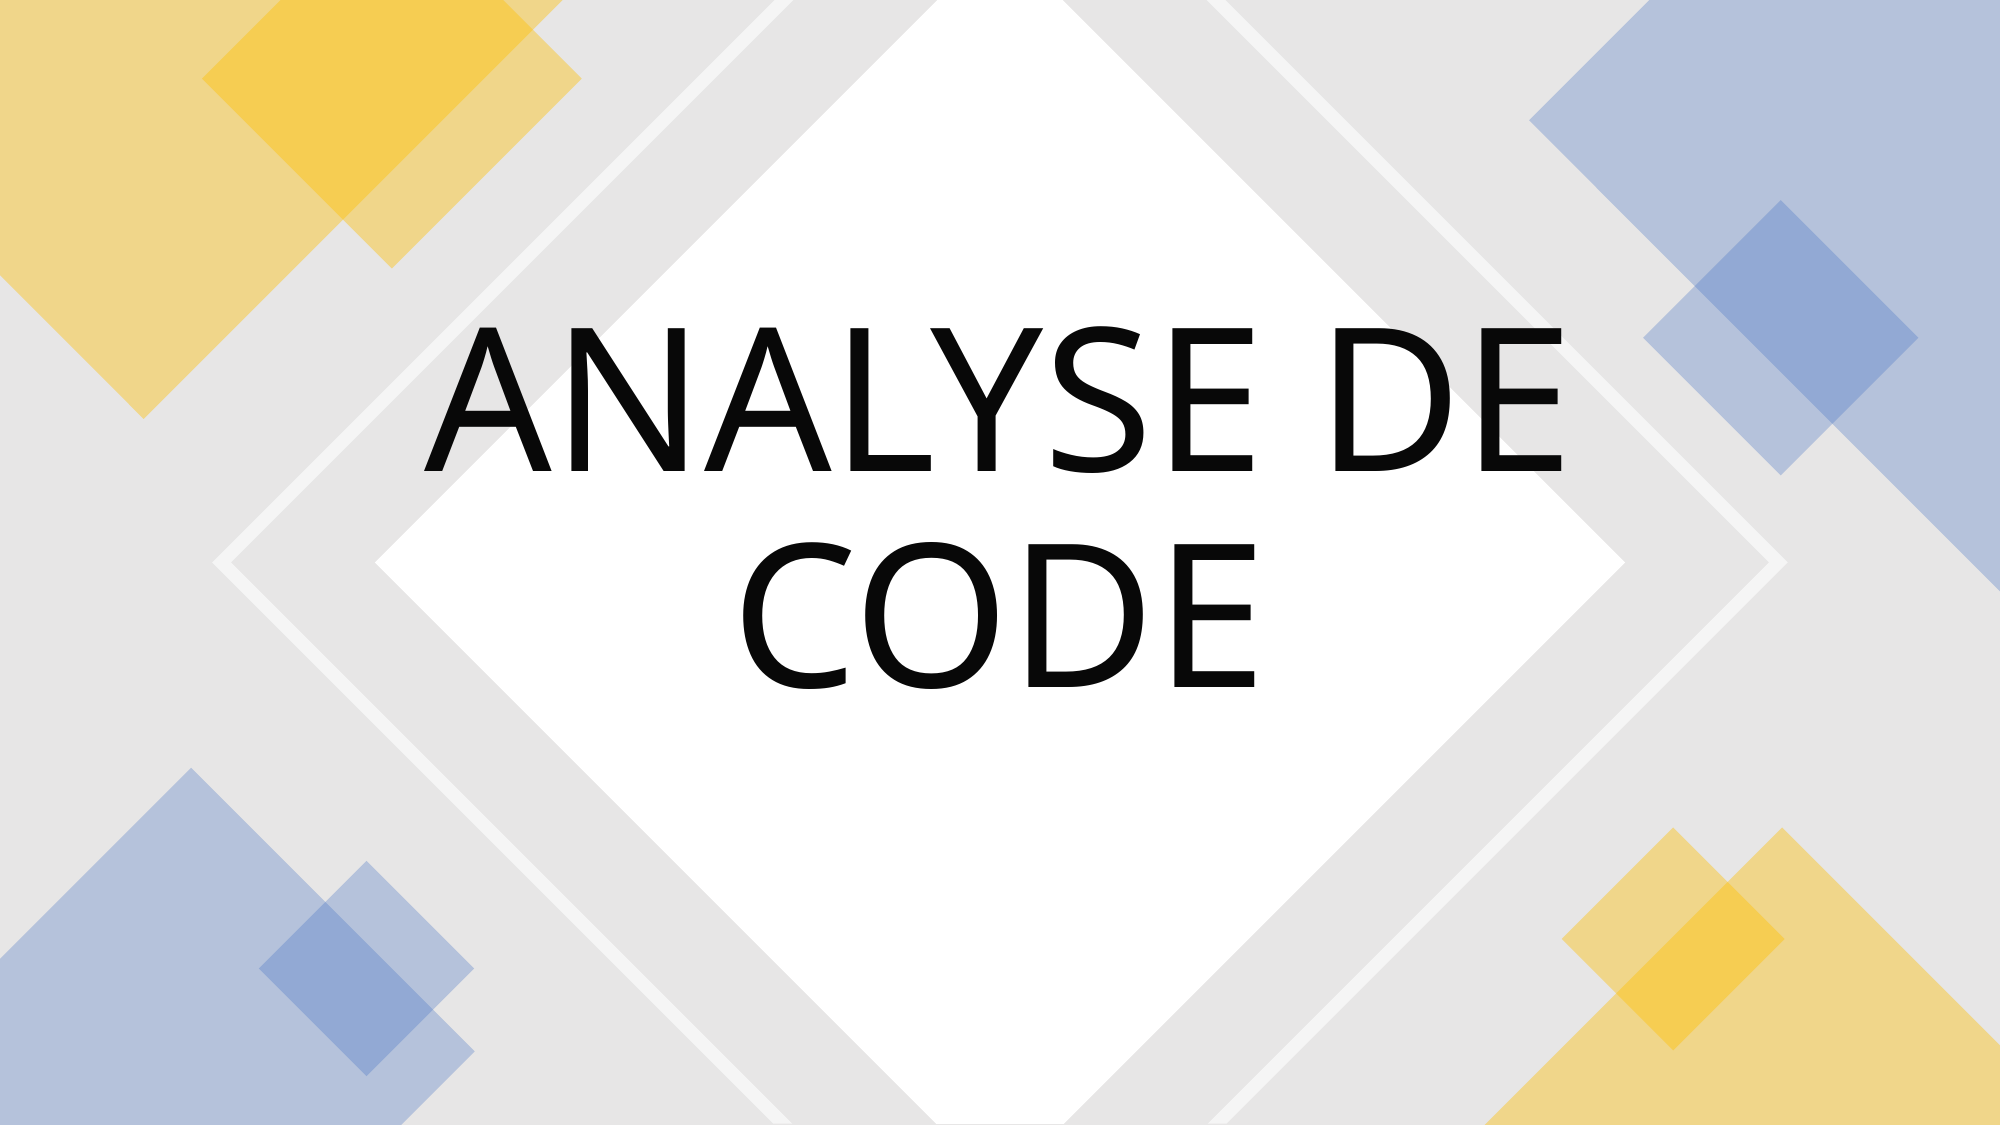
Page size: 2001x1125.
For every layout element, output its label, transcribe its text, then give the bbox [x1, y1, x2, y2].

title ANALYSE DE CODE [525, 386, 1475, 739]
text_box [0, 0, 2000, 1125]
